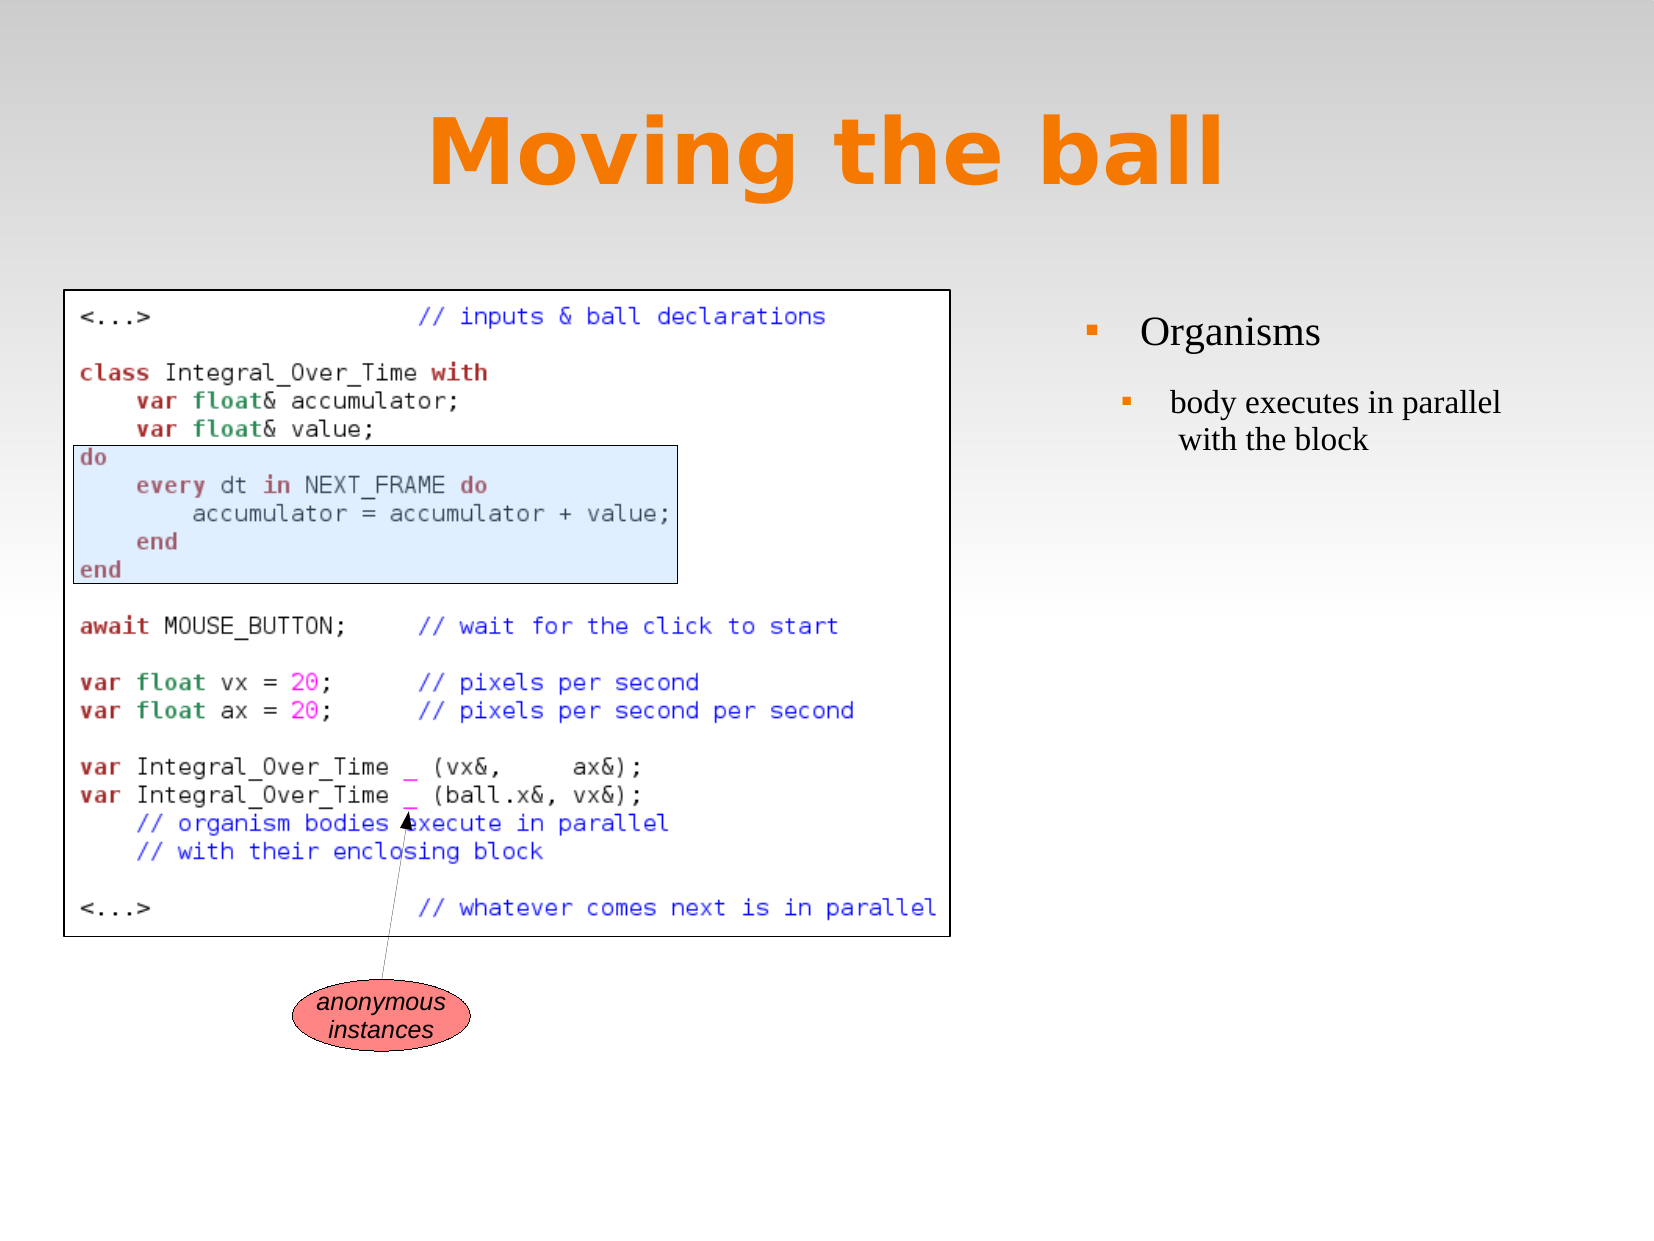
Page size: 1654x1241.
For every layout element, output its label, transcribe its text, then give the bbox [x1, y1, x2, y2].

title Moving the ball [82, 49, 1571, 257]
text_box [73, 445, 678, 584]
list Organisms body executes in parallel with the block [998, 308, 1651, 717]
text_box anonymous instances [292, 979, 471, 1052]
picture [64, 290, 950, 936]
